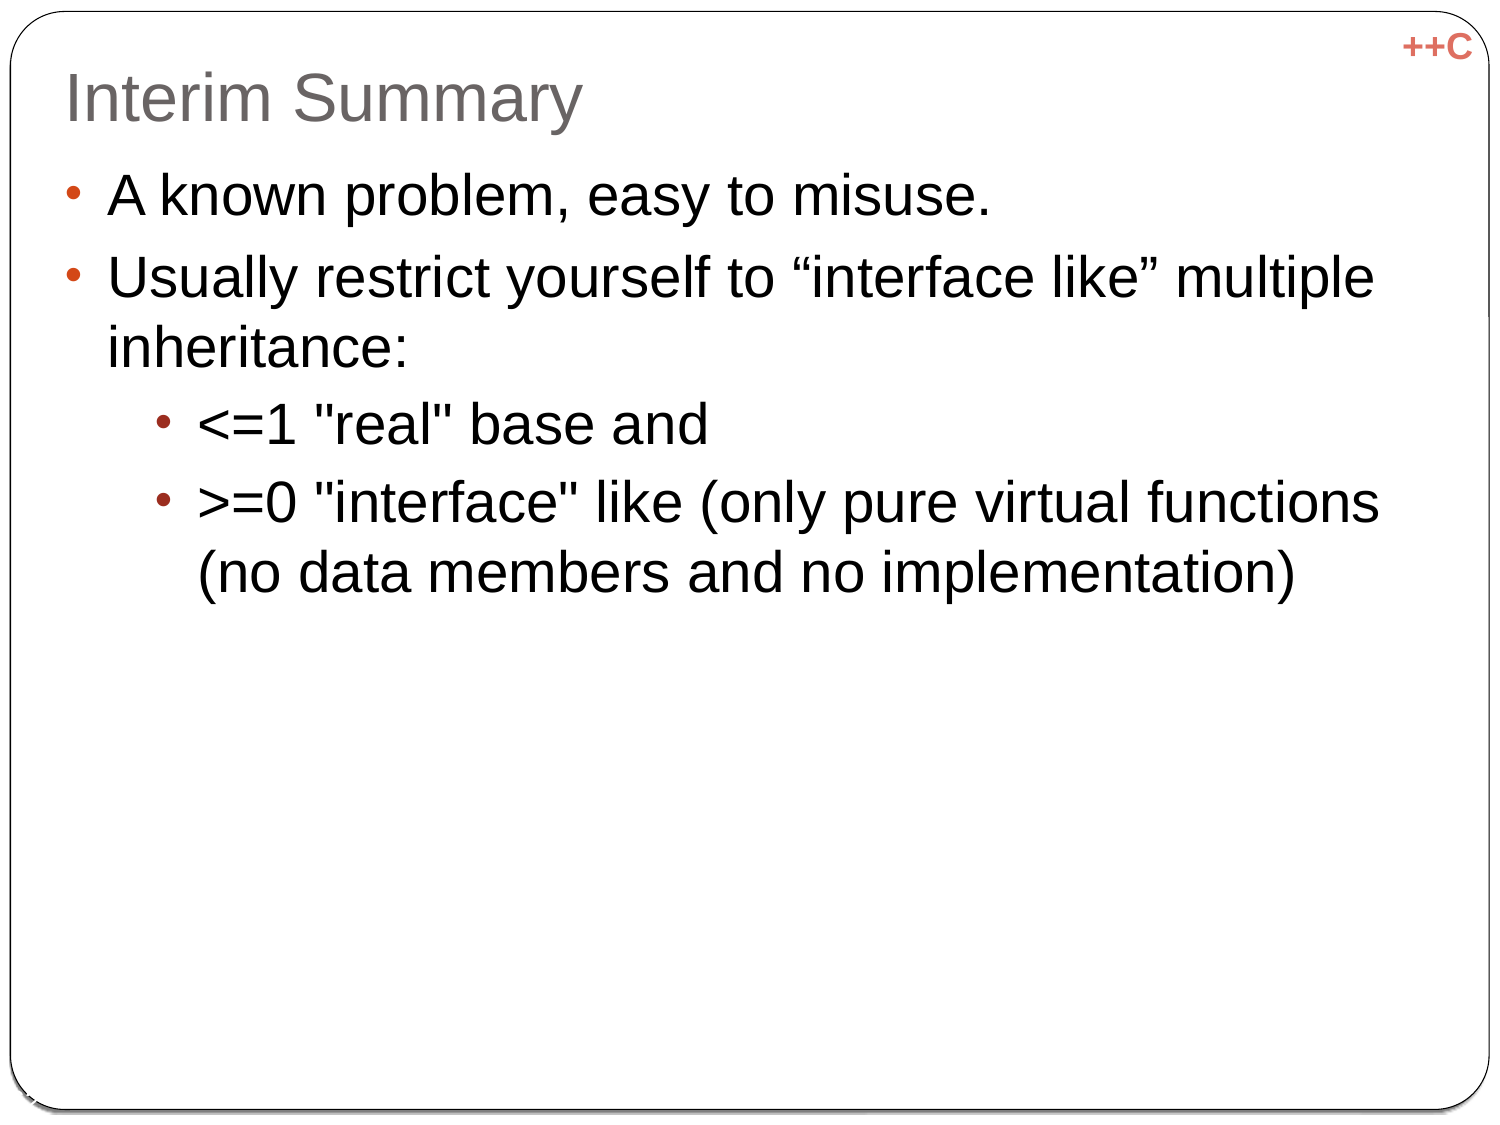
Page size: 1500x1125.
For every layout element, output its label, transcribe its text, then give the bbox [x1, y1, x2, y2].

title Interim Summary [50, 45, 1450, 149]
list A known problem, easy to misuse. Usually restrict yourself to “interface like” multiple inheritance: <=1 "real" base and >=0 "interface" like (only pure virtual functions (no data members and no implementation) [50, 149, 1450, 1088]
slide_number <number> [0, 1074, 50, 1125]
